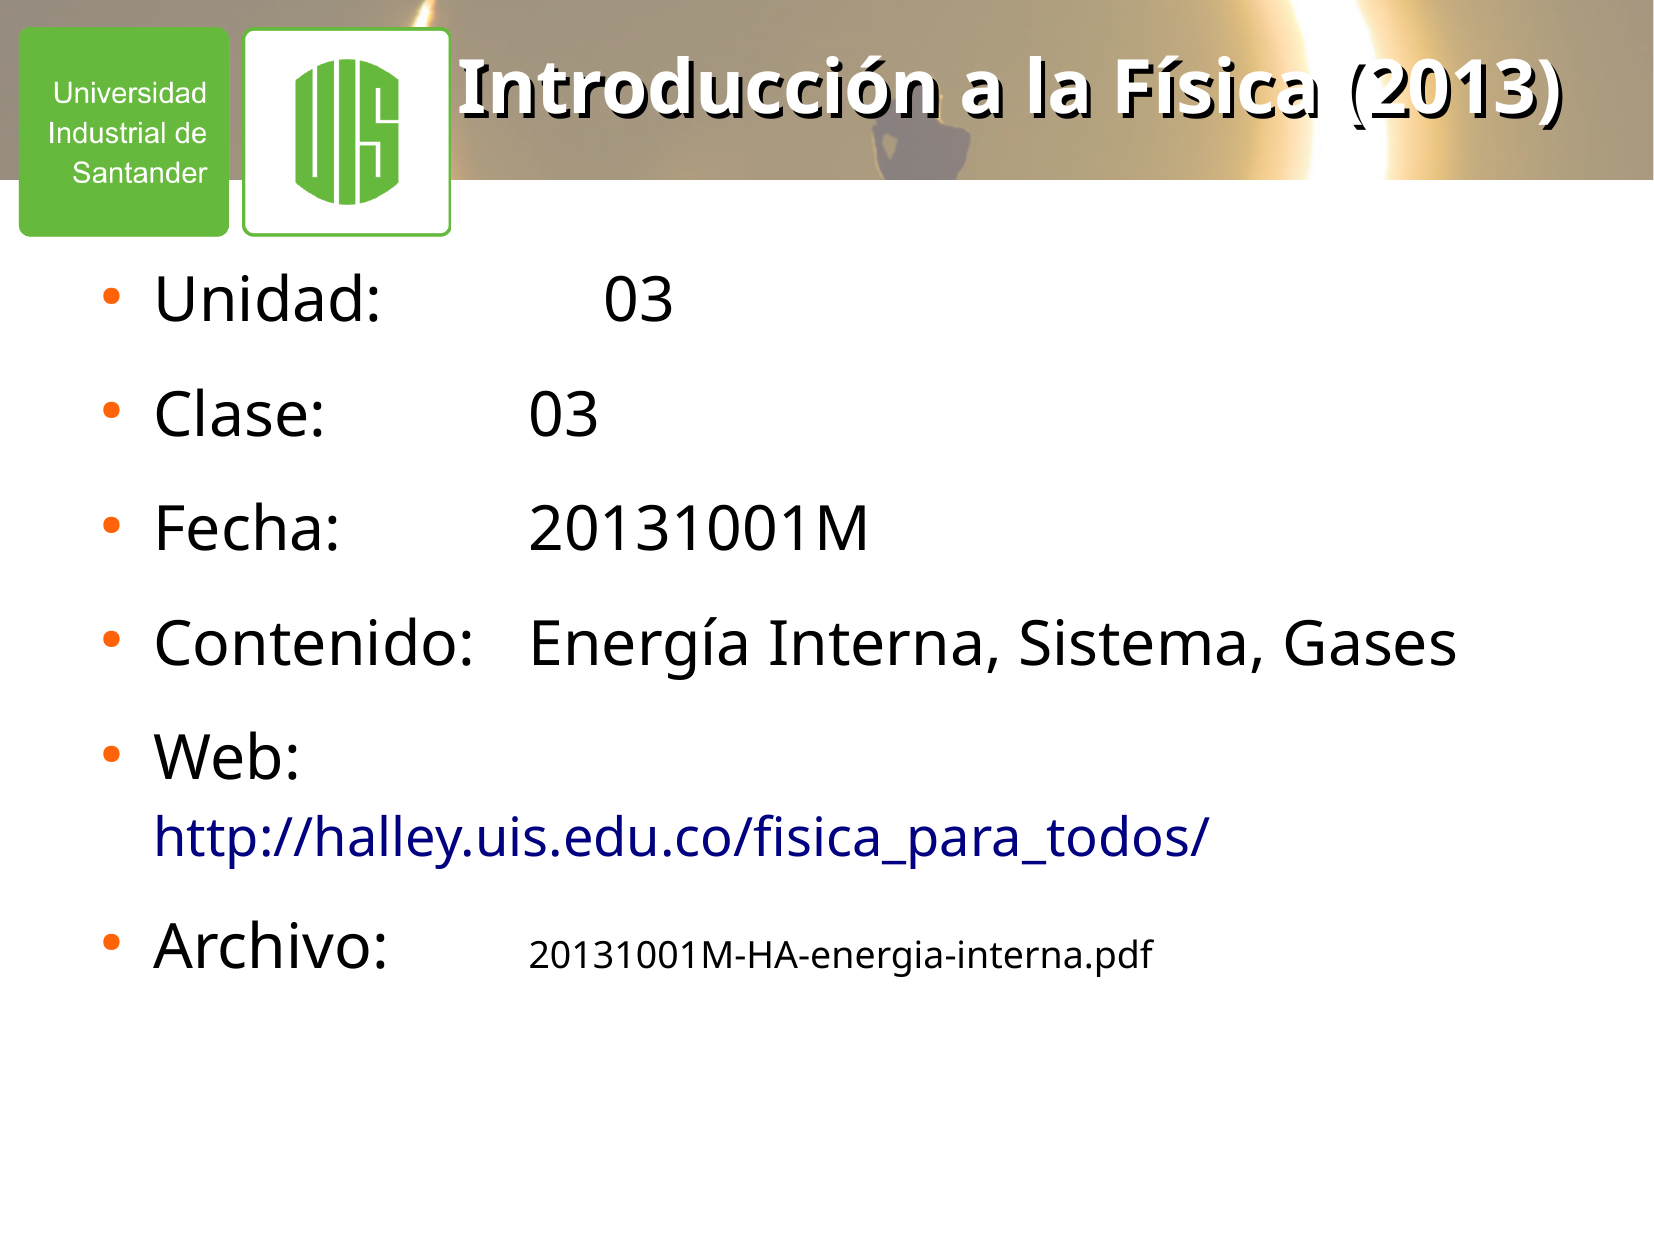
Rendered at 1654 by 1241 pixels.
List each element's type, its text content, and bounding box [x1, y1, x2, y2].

title Introducción a la Física (2013) [75, 19, 1564, 151]
list Unidad: 03 Clase: 03 Fecha: 20131001M Contenido: Energía Interna, Sistema, Gases Web: http://halley.uis.edu.co/fisica_para_todos/ Archivo: 20131001M-HA-energia-interna.pdf [82, 255, 1571, 1156]
picture [0, 0, 1654, 237]
